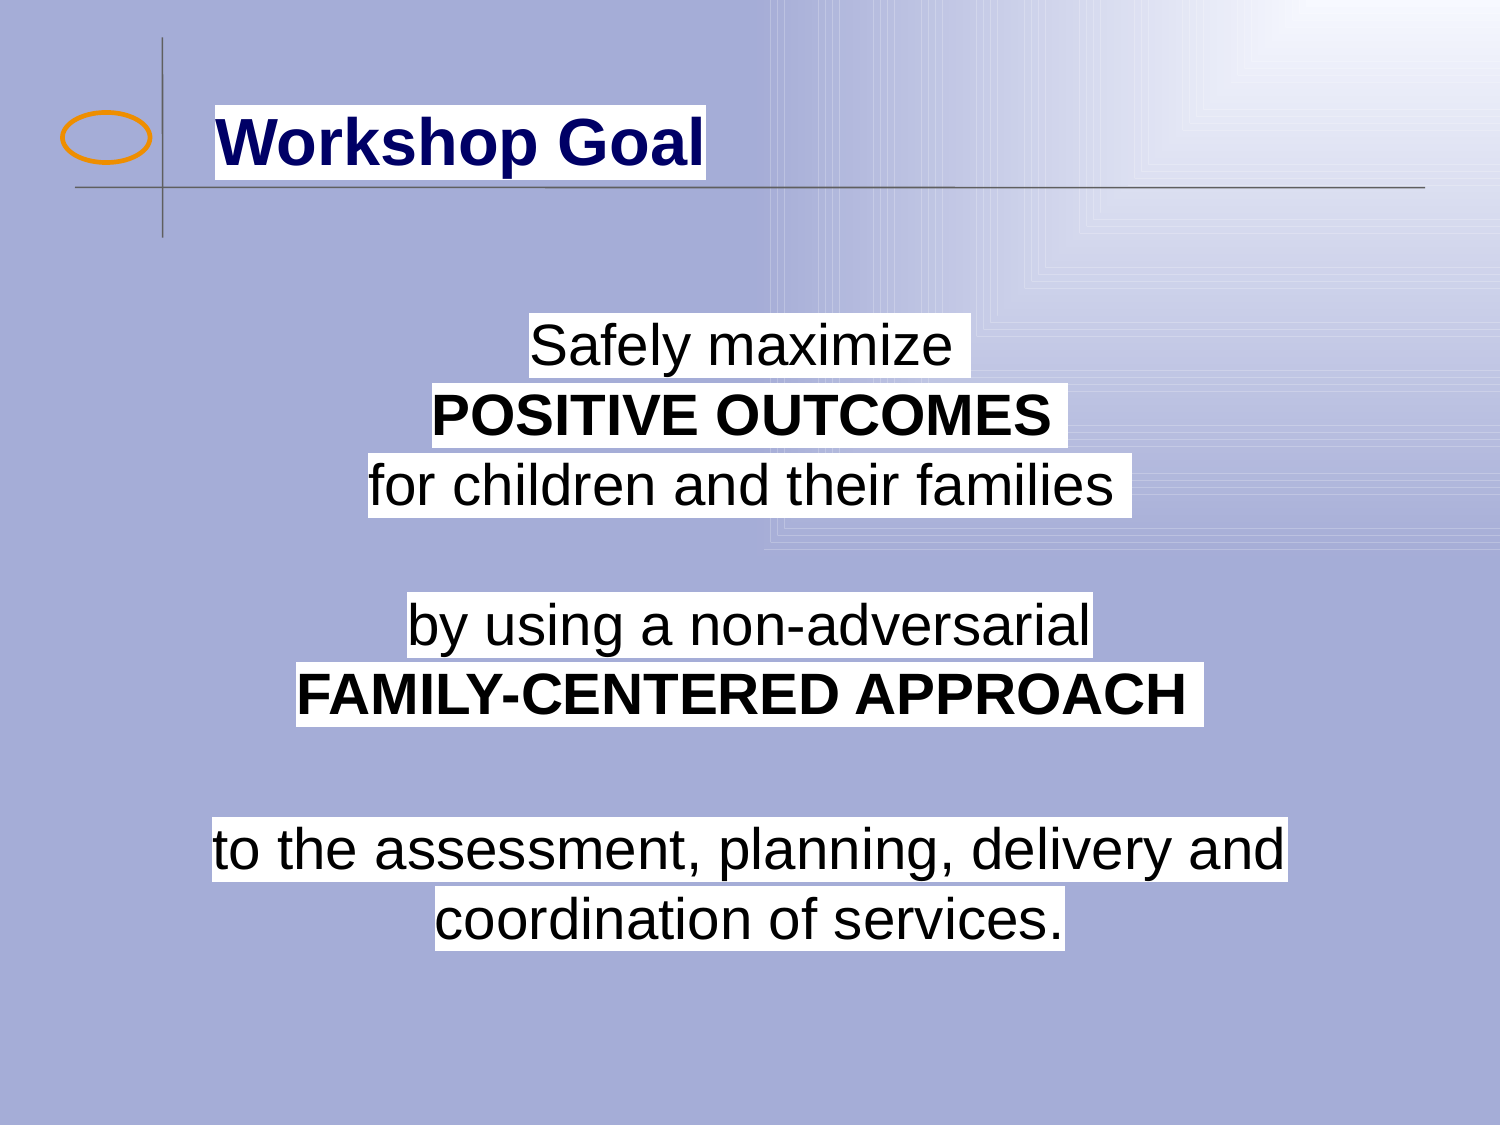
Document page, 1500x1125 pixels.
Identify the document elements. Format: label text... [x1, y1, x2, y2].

list Safely maximize POSITIVE OUTCOMES for children and their families by using a non-adversarial FAMILY-CENTERED APPROACH to the assessment, planning, delivery and coordination of services. [75, 299, 1426, 1005]
title Workshop Goal [200, 45, 1426, 233]
